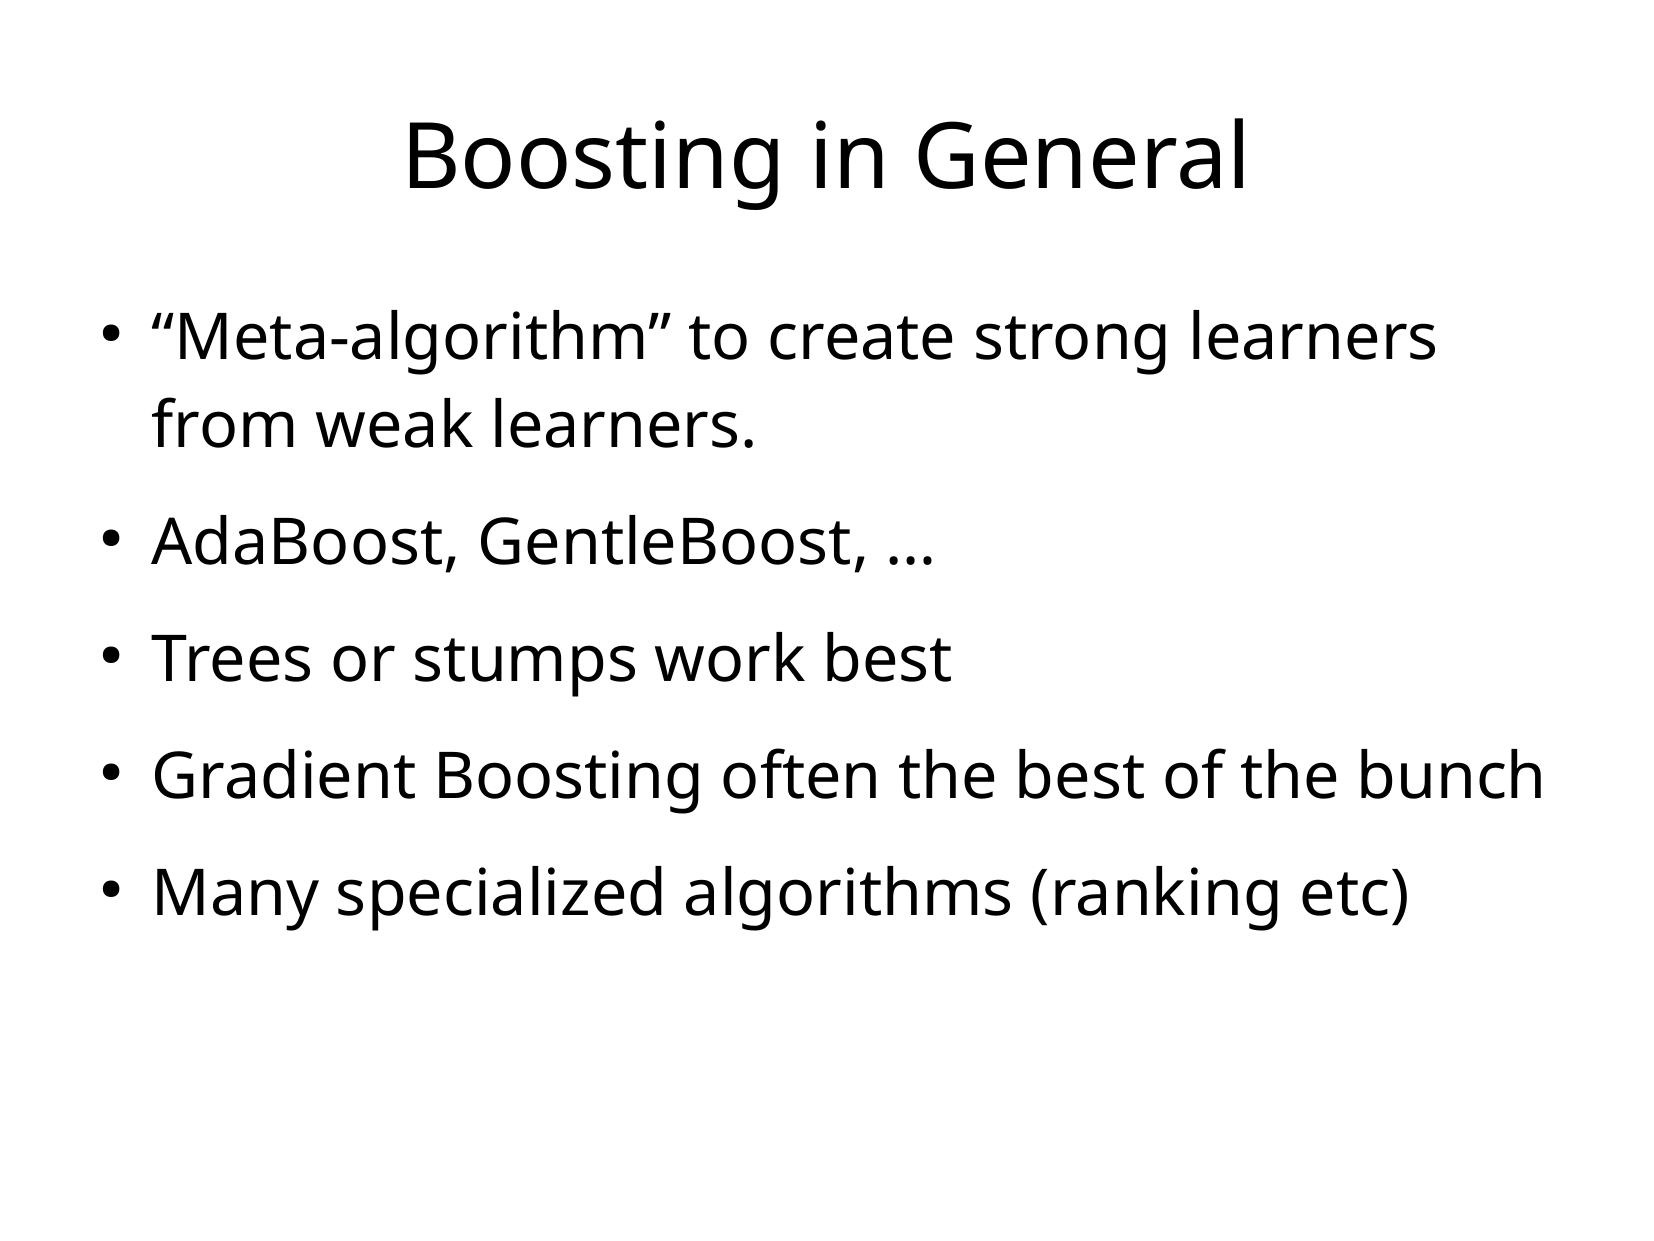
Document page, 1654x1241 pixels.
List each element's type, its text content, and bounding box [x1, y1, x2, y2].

title Boosting in General [82, 49, 1571, 257]
list “Meta-algorithm” to create strong learners from weak learners. AdaBoost, GentleBoost, … Trees or stumps work best Gradient Boosting often the best of the bunch Many specialized algorithms (ranking etc) [82, 290, 1571, 1010]
